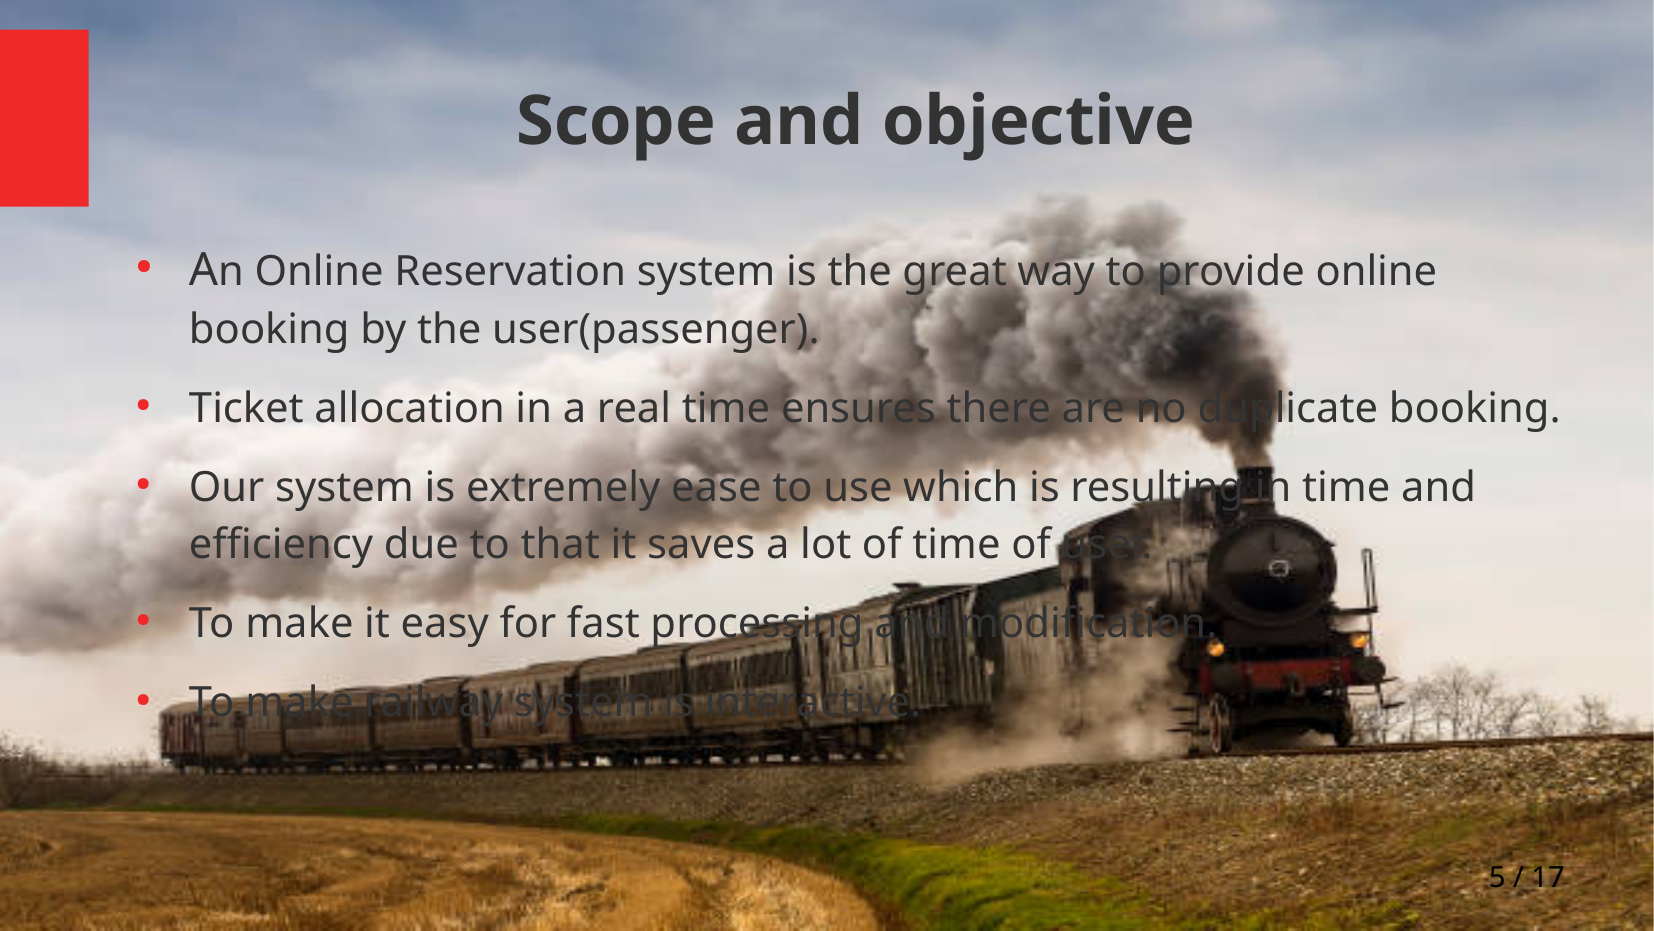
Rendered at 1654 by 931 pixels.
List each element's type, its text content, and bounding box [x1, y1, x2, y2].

list An Online Reservation system is the great way to provide online booking by the user(passenger). Ticket allocation in a real time ensures there are no duplicate booking. Our system is extremely ease to use which is resulting in time and efficiency due to that it saves a lot of time of user. To make it easy for fast processing and modification. To make railway system is interactive. [118, 236, 1595, 798]
picture [0, 0, 1654, 931]
title Scope and objective [118, 29, 1595, 207]
